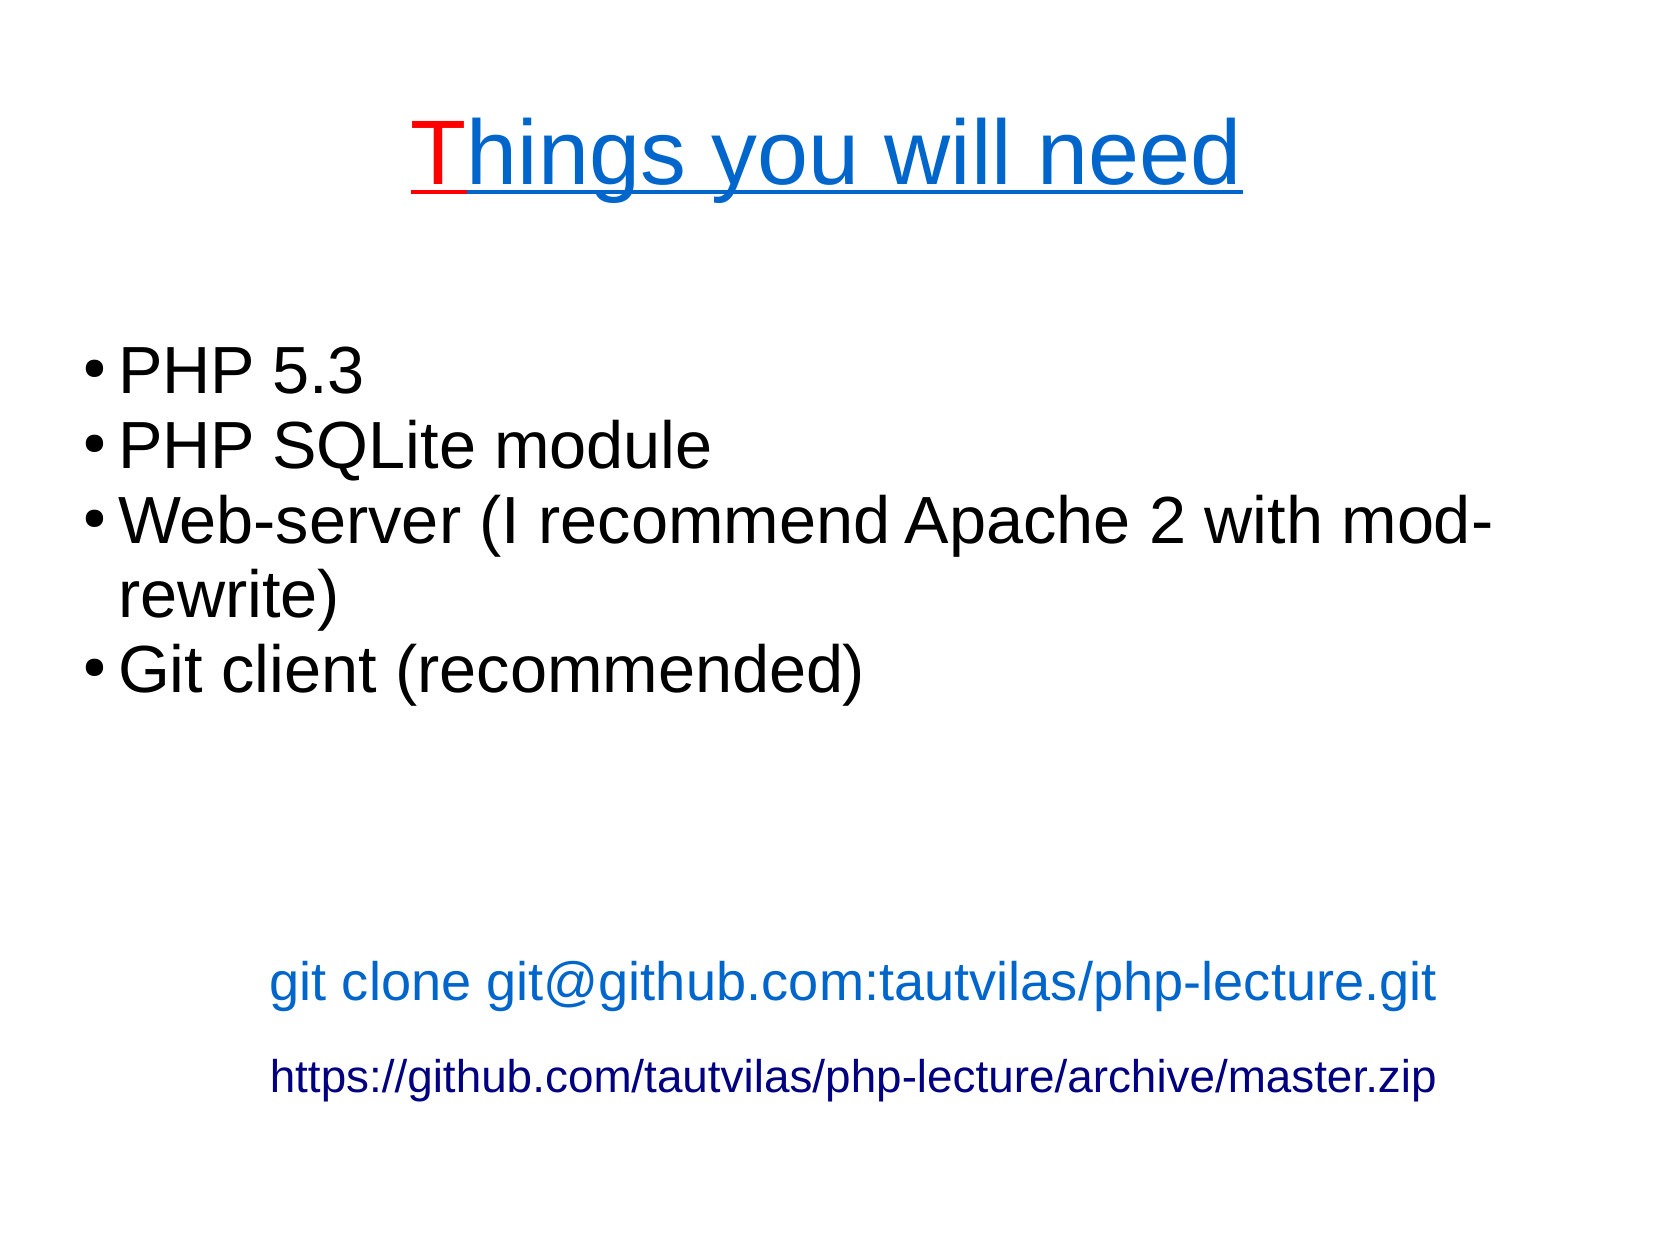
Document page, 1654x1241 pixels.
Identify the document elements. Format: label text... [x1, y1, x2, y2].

title Things you will need [82, 49, 1571, 257]
text_box https://github.com/tautvilas/php-lecture/archive/master.zip [255, 1043, 1453, 1111]
text_box git clone git@github.com:tautvilas/php-lecture.git [255, 944, 1454, 1021]
subtitle PHP 5.3 PHP SQLite module Web-server (I recommend Apache 2 with mod-rewrite) Git client (recommended) [82, 290, 1571, 751]
